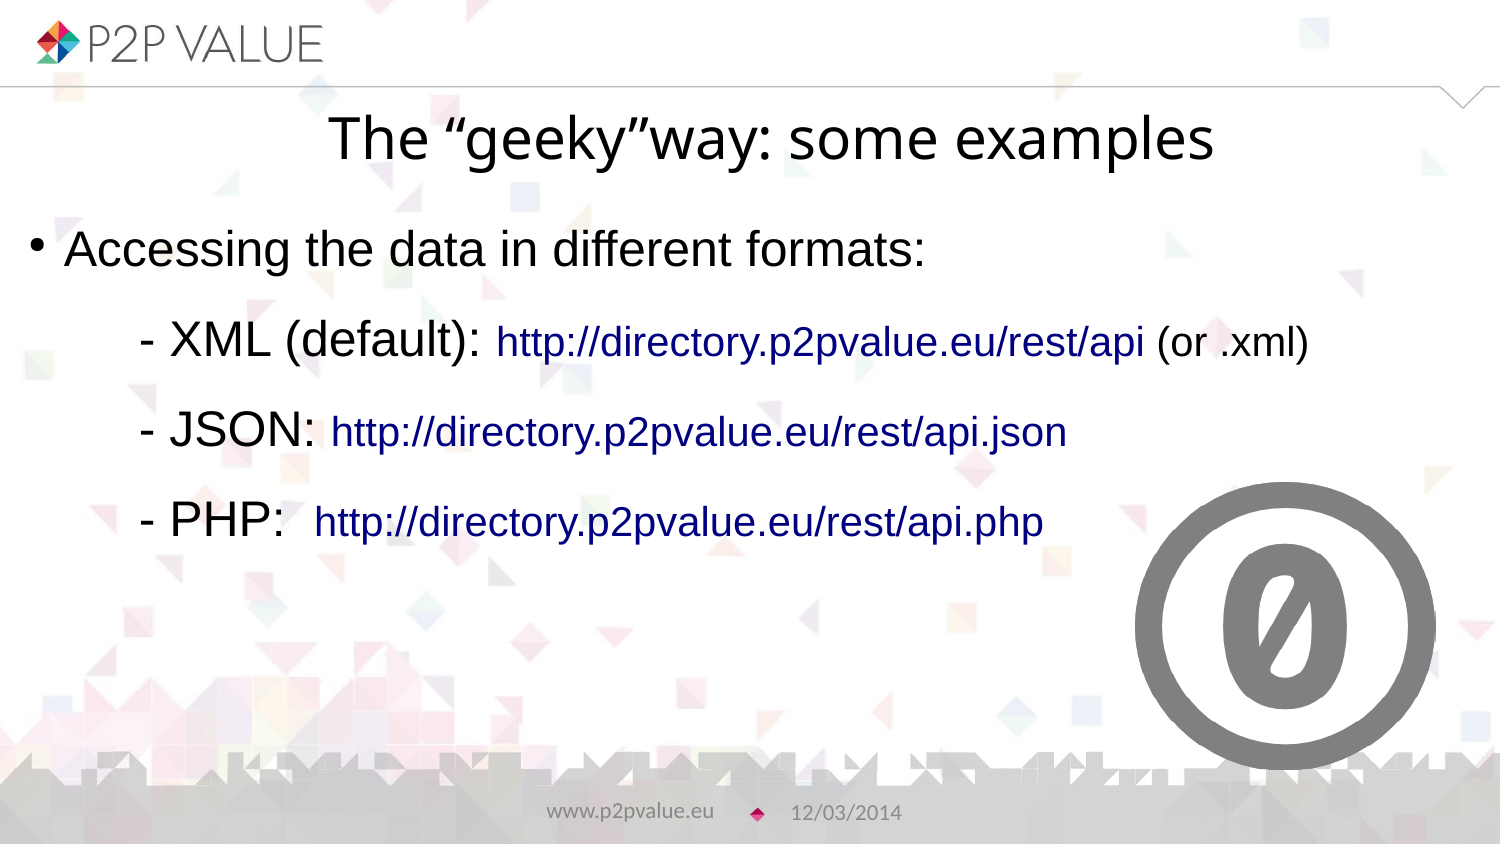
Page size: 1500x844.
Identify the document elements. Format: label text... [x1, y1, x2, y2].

title The “geeky”way: some examples [105, 92, 1441, 180]
subtitle Accessing the data in different formats: - XML (default): http://directory.p2pvalue.eu/rest/api (or .xml) - JSON: http://directory.p2pvalue.eu/rest/api.json - PHP: http://directory.p2pvalue.eu/rest/api.php [15, 180, 1496, 736]
slide_number 12/03/2014 [777, 788, 1470, 834]
picture [0, 0, 1500, 844]
text_box www.p2pvalue.eu [540, 789, 759, 829]
